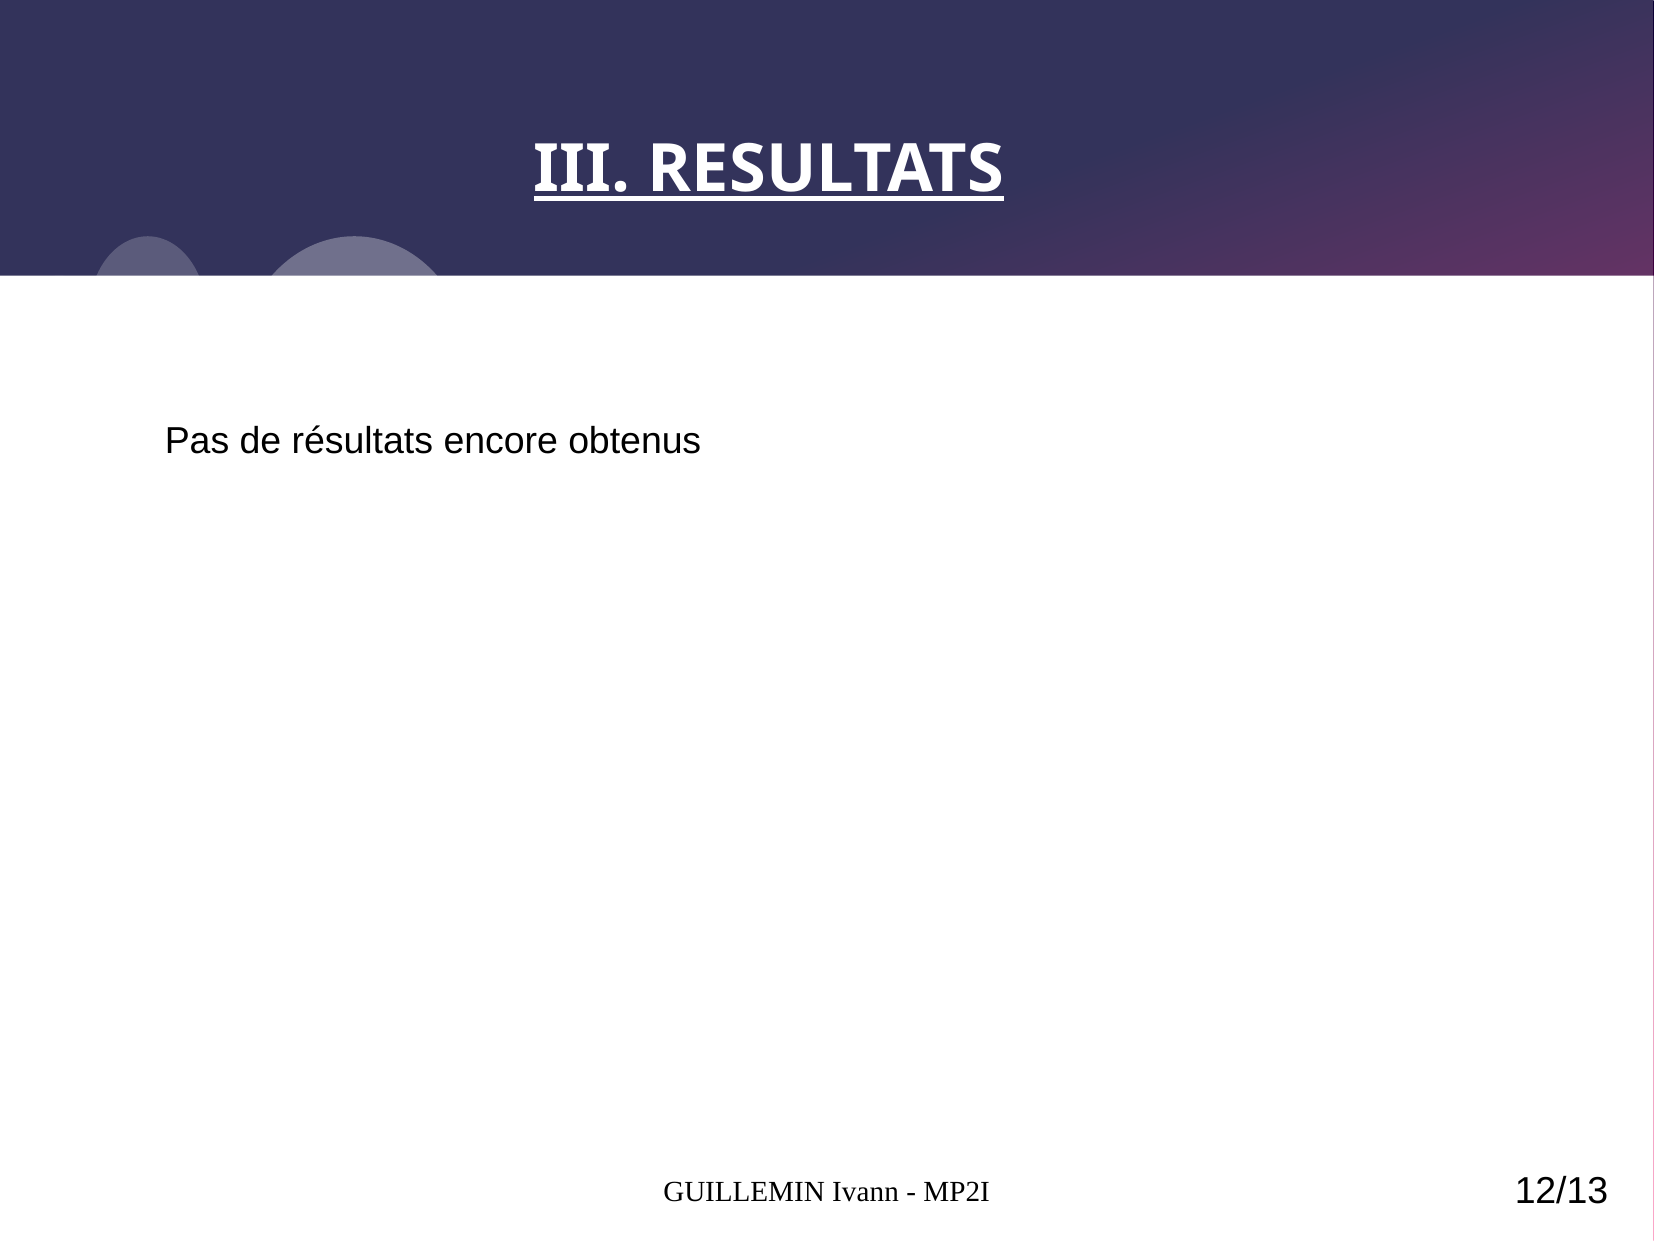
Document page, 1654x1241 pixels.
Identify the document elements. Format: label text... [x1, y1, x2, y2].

text_box III. RESULTATS [300, 112, 1238, 195]
text_box Pas de résultats encore obtenus [150, 412, 1238, 470]
text_box 12/13 [1500, 1162, 1651, 1220]
